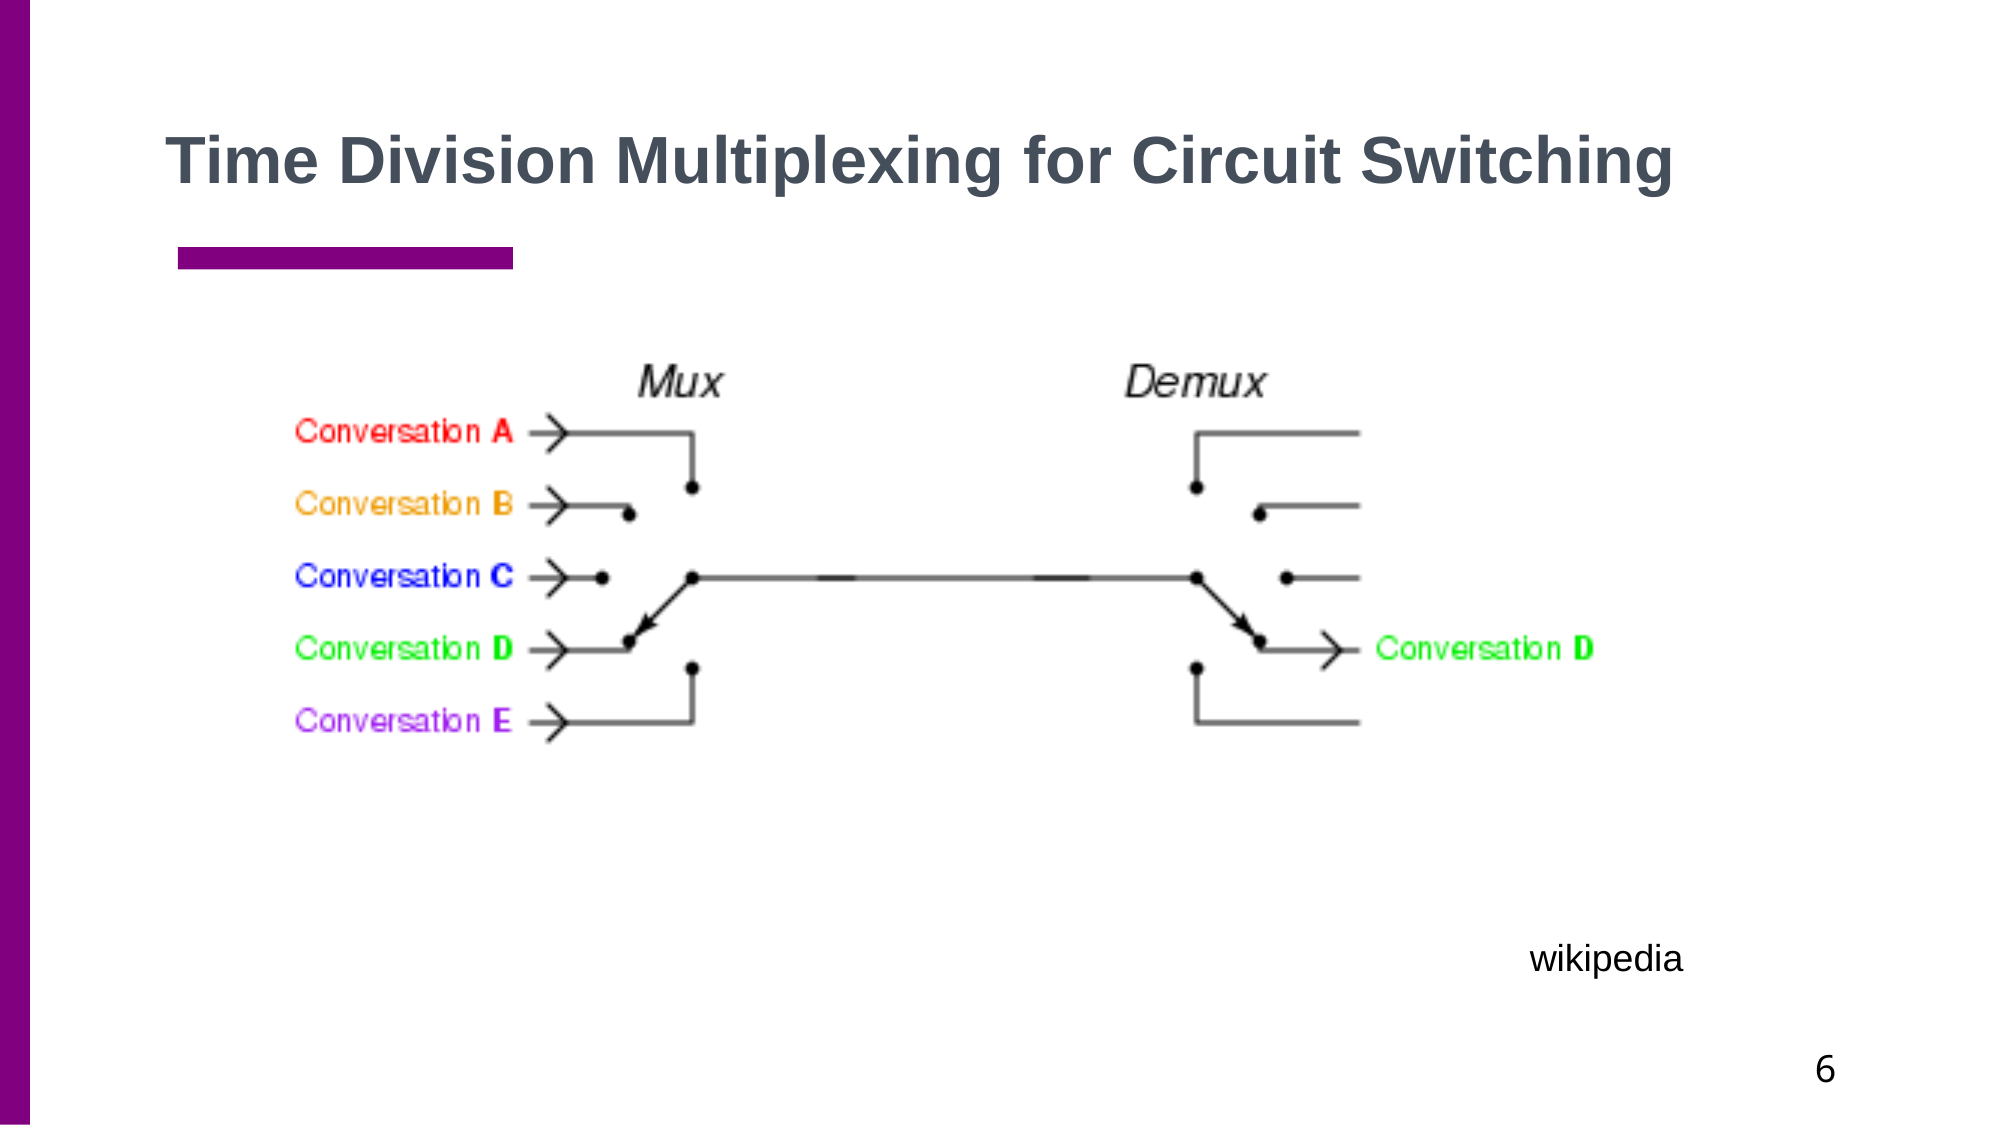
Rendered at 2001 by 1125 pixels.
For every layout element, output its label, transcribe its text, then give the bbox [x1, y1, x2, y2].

text_box wikipedia [1515, 930, 1699, 987]
text_box Time Division Multiplexing for Circuit Switching [151, 0, 1849, 212]
picture [285, 359, 1603, 754]
